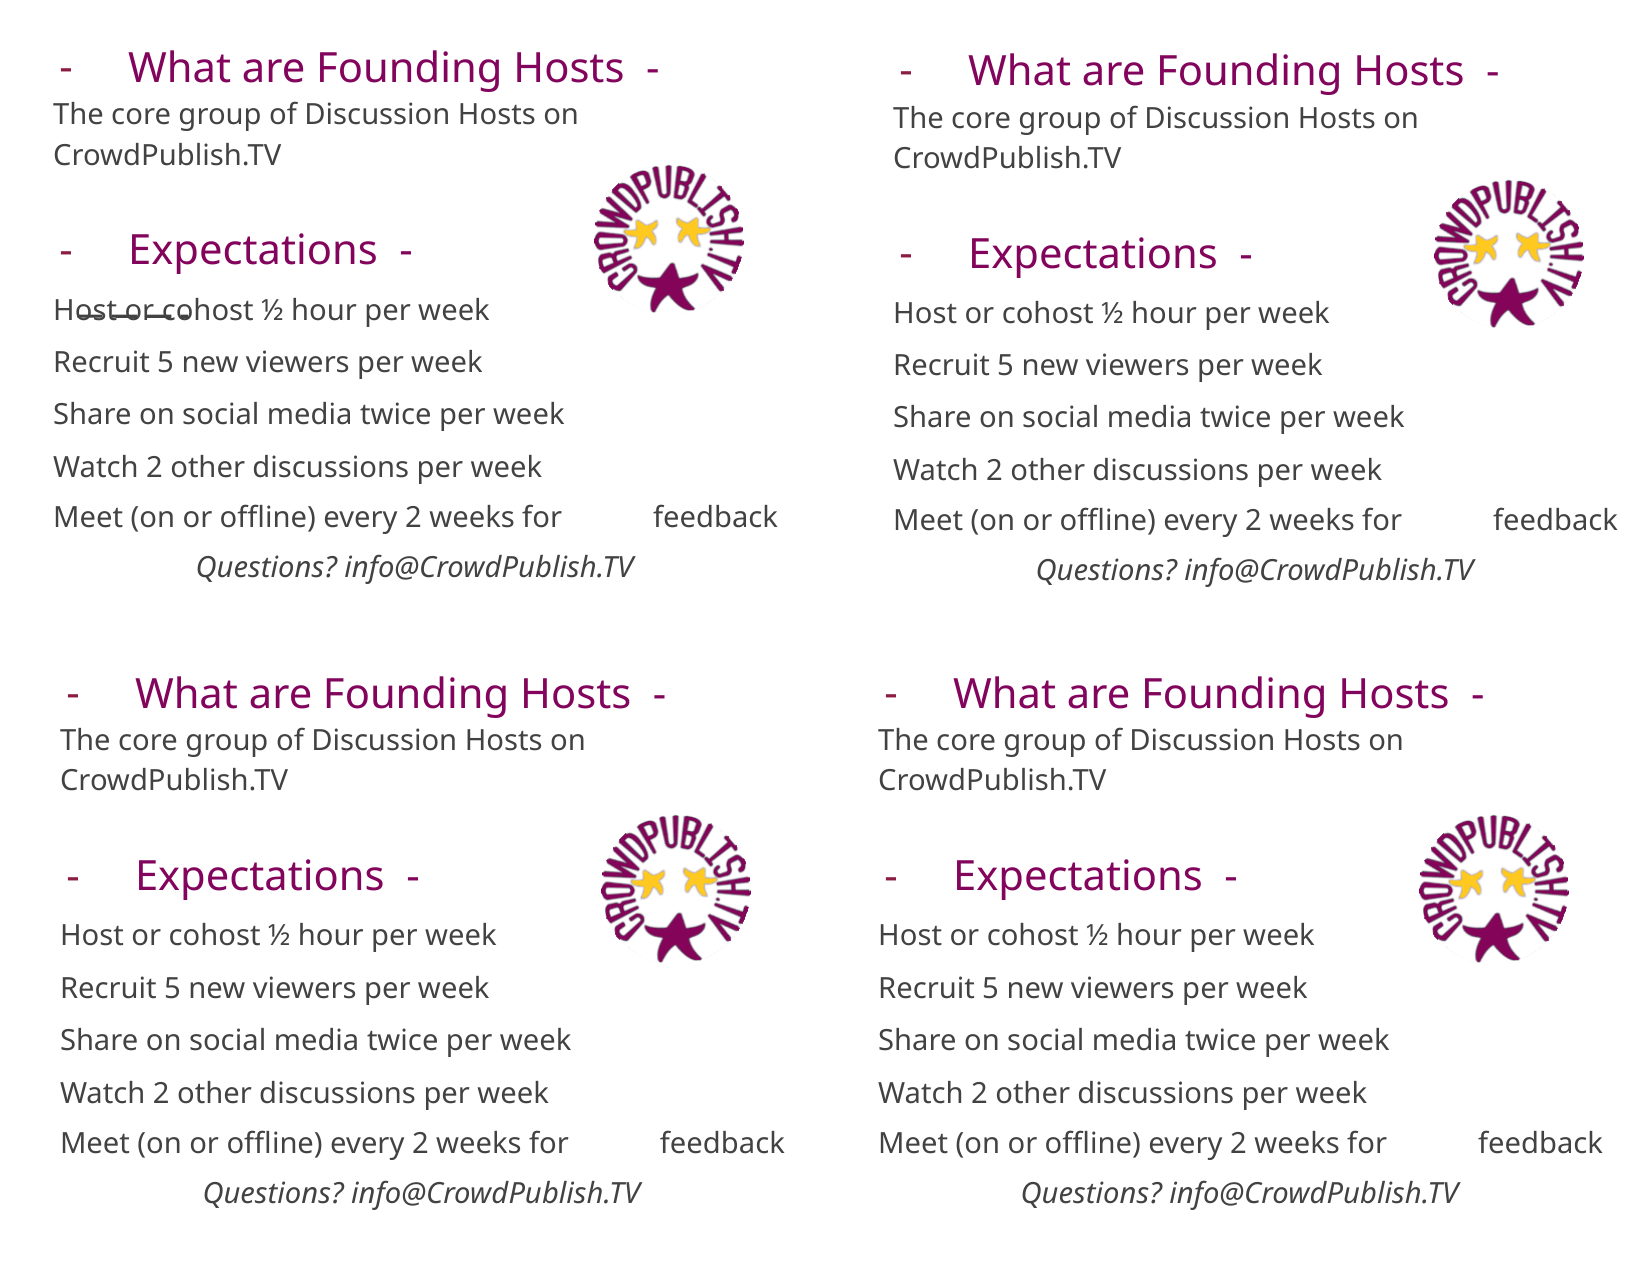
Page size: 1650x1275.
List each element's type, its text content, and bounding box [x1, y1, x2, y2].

list What are Founding Hosts - The core group of Discussion Hosts on CrowdPublish.TV Expectations - Host or cohost ½ hour per week Recruit 5 new viewers per week Share on social media twice per week Watch 2 other discussions per week Meet (on or offline) every 2 weeks for feedback Questions? info@CrowdPublish.TV [863, 651, 1621, 1211]
list What are Founding Hosts - The core group of Discussion Hosts on CrowdPublish.TV Expectations - Host or cohost ½ hour per week Recruit 5 new viewers per week Share on social media twice per week Watch 2 other discussions per week Meet (on or offline) every 2 weeks for feedback Questions? info@CrowdPublish.TV [45, 651, 802, 1211]
list What are Founding Hosts - The core group of Discussion Hosts on CrowdPublish.TV Expectations - Host or cohost ½ hour per week Recruit 5 new viewers per week Share on social media twice per week Watch 2 other discussions per week Meet (on or offline) every 2 weeks for feedback Questions? info@CrowdPublish.TV [38, 25, 796, 586]
list What are Founding Hosts - The core group of Discussion Hosts on CrowdPublish.TV Expectations - Host or cohost ½ hour per week Recruit 5 new viewers per week Share on social media twice per week Watch 2 other discussions per week Meet (on or offline) every 2 weeks for feedback Questions? info@CrowdPublish.TV [878, 28, 1636, 589]
